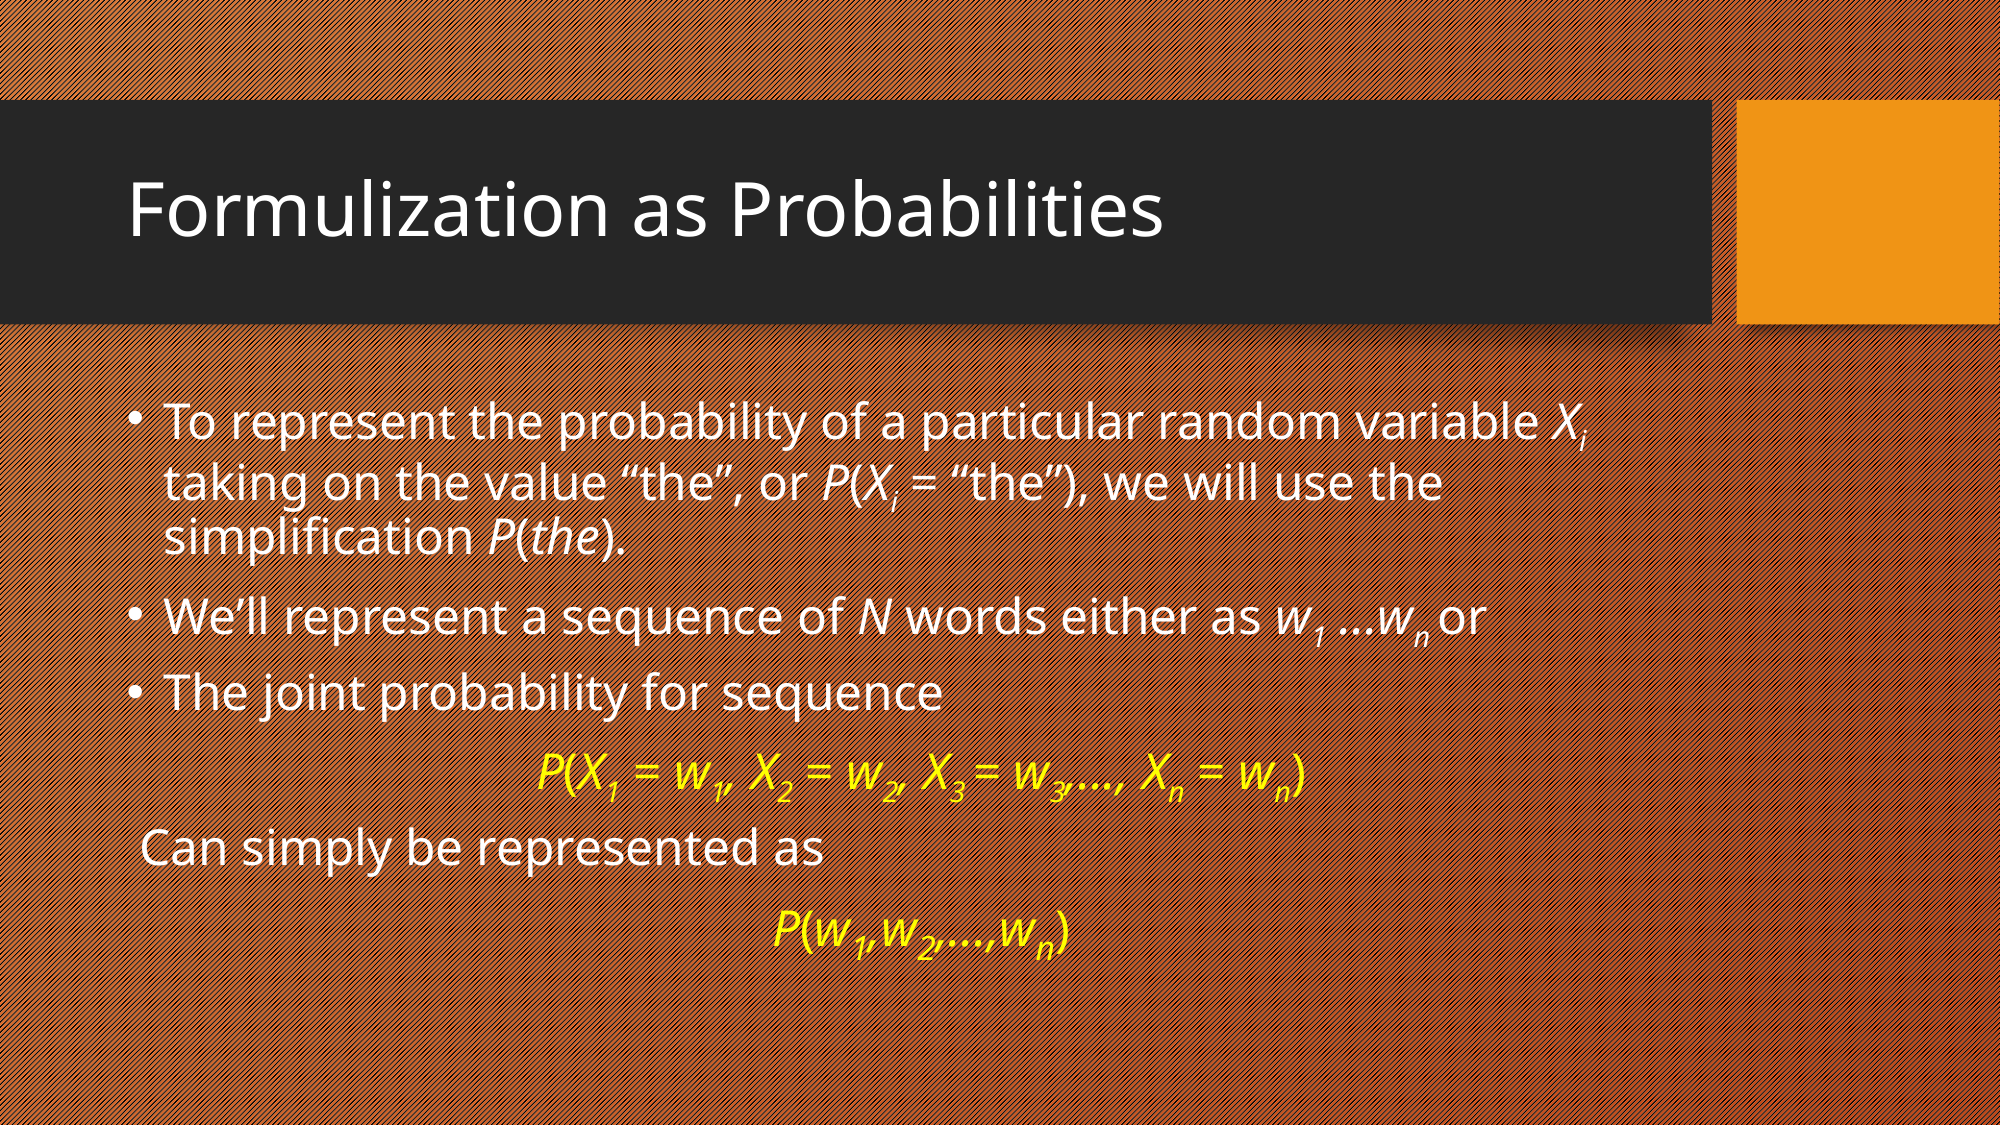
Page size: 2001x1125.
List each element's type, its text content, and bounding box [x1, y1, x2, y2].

list To represent the probability of a particular random variable Xi taking on the value “the”, or P(Xi = “the”), we will use the simplification P(the). We’ll represent a sequence of N words either as w1 ...wn or The joint probability for sequence P(X1 = w1, X2 = w2, X3 = w3,..., Xn = wn) Can simply be represented as P(w1,w2,...,wn) [111, 383, 1731, 974]
picture [0, 0, 2000, 1125]
title Formulization as Probabilities [111, 123, 1689, 301]
